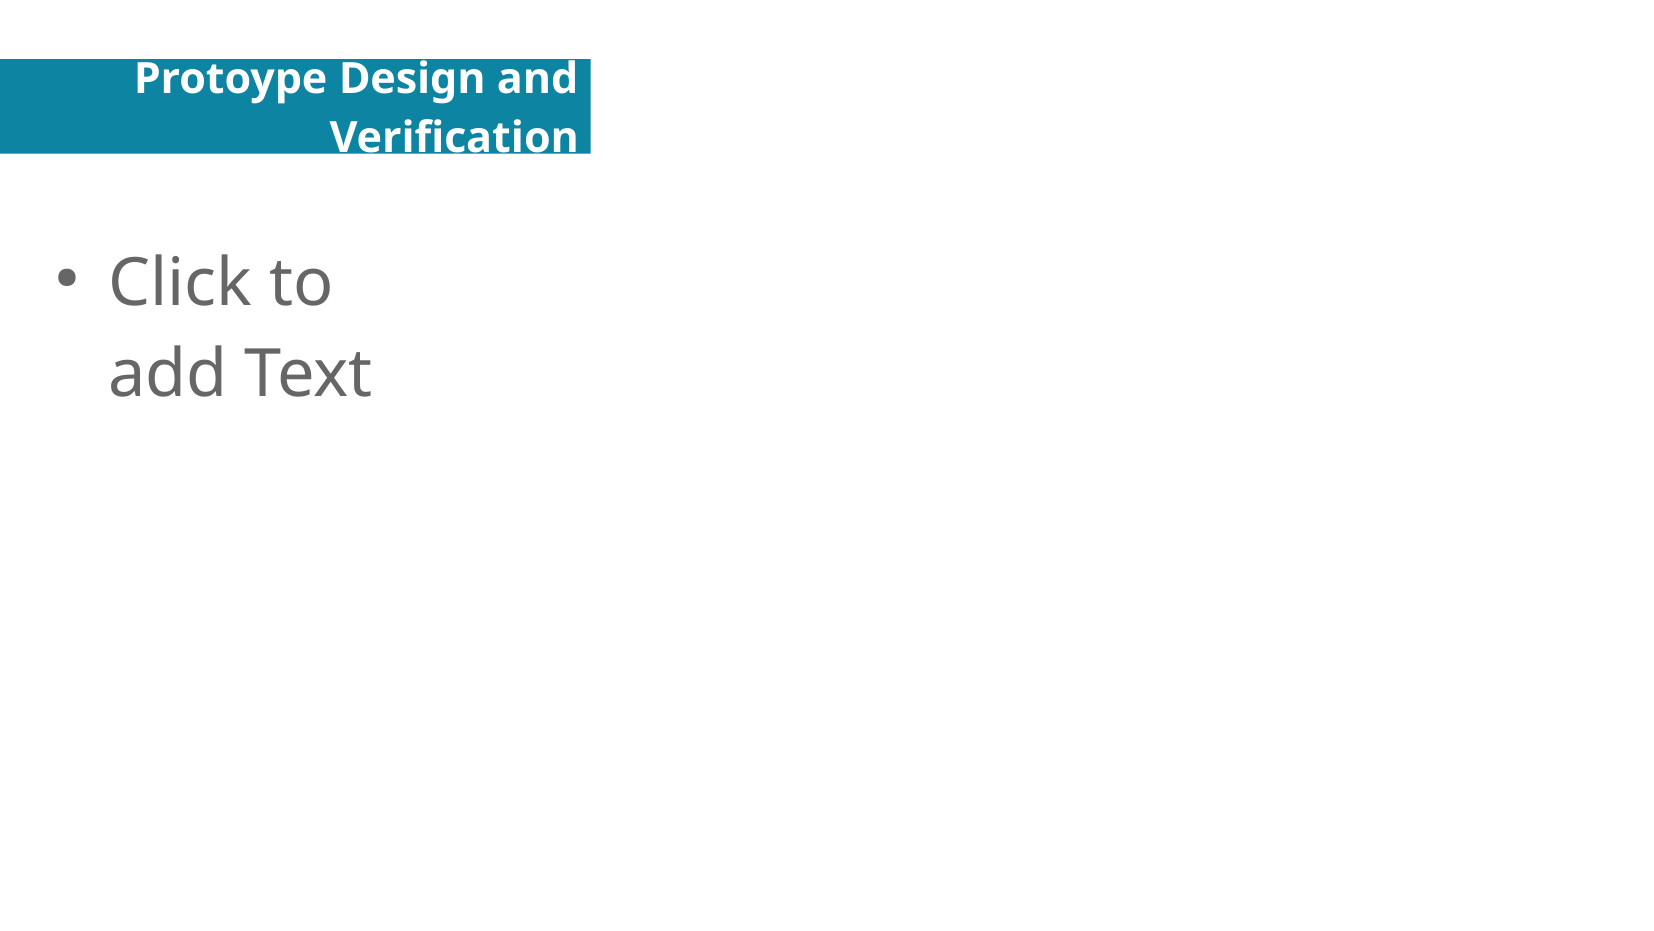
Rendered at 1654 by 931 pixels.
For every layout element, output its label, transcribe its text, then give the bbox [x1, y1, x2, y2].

list Click to add Text [37, 234, 416, 826]
title Protoype Design and Verification [0, 47, 579, 166]
